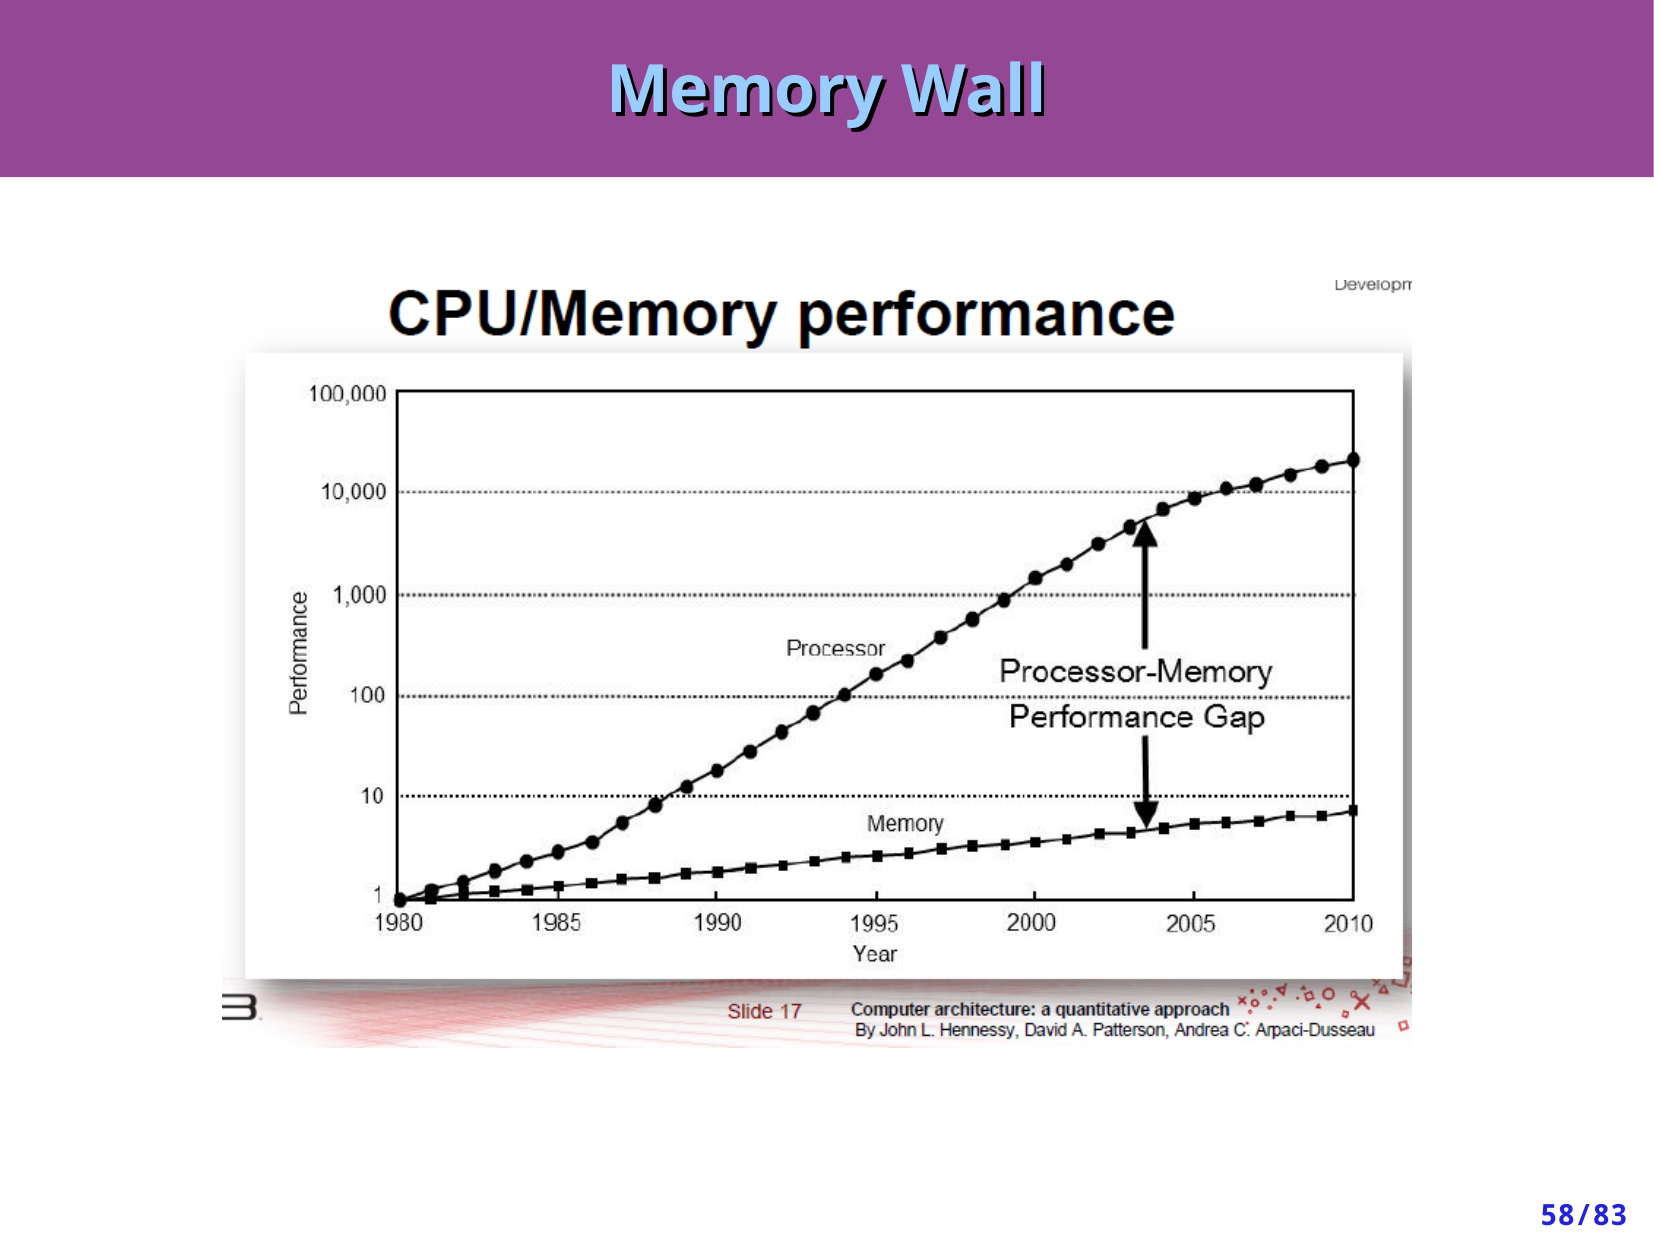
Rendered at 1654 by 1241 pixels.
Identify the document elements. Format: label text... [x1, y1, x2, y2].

picture [222, 280, 1412, 1048]
title Memory Wall [82, 0, 1571, 176]
